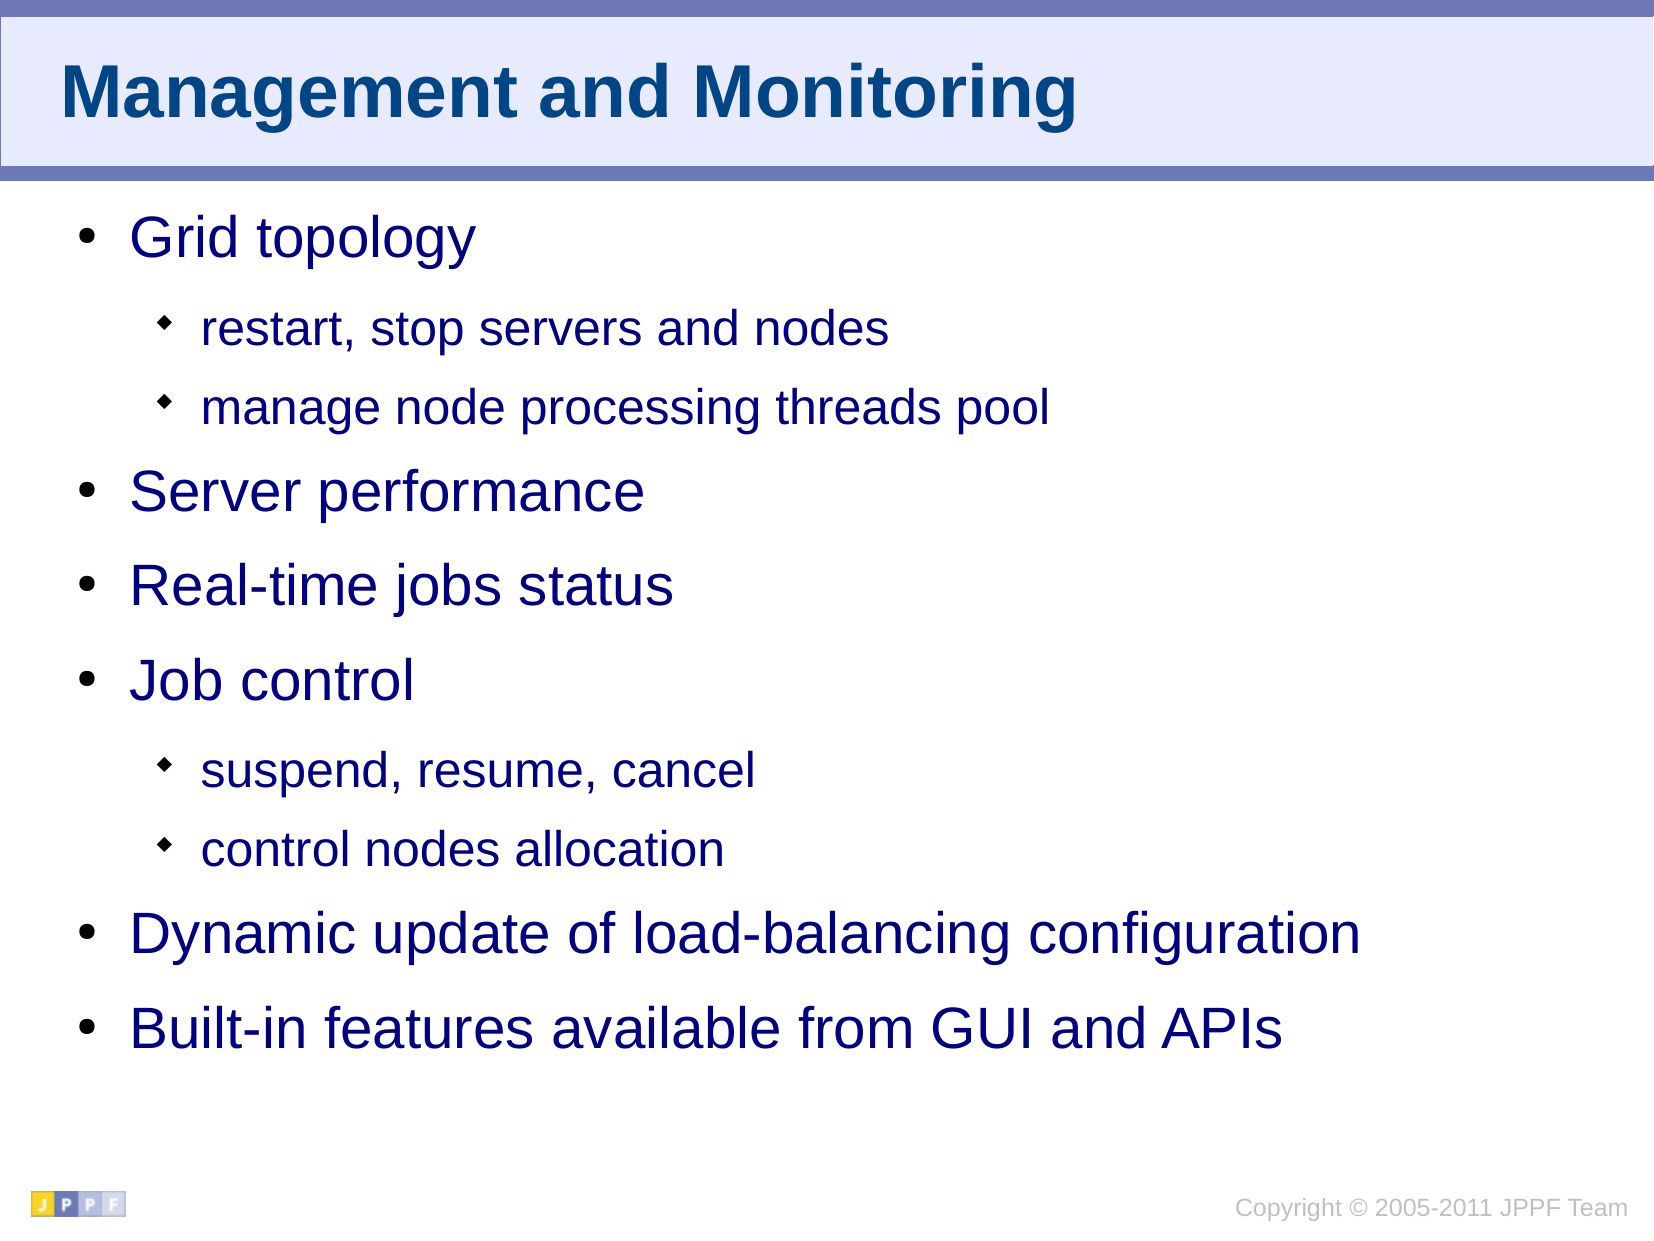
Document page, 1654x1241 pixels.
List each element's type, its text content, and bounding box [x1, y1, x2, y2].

title Management and Monitoring [0, 16, 1653, 167]
list Grid topology restart, stop servers and nodes manage node processing threads pool Server performance Real-time jobs status Job control suspend, resume, cancel control nodes allocation Dynamic update of load-balancing configuration Built-in features available from GUI and APIs [58, 205, 1589, 1125]
picture [0, 181, 1654, 1241]
